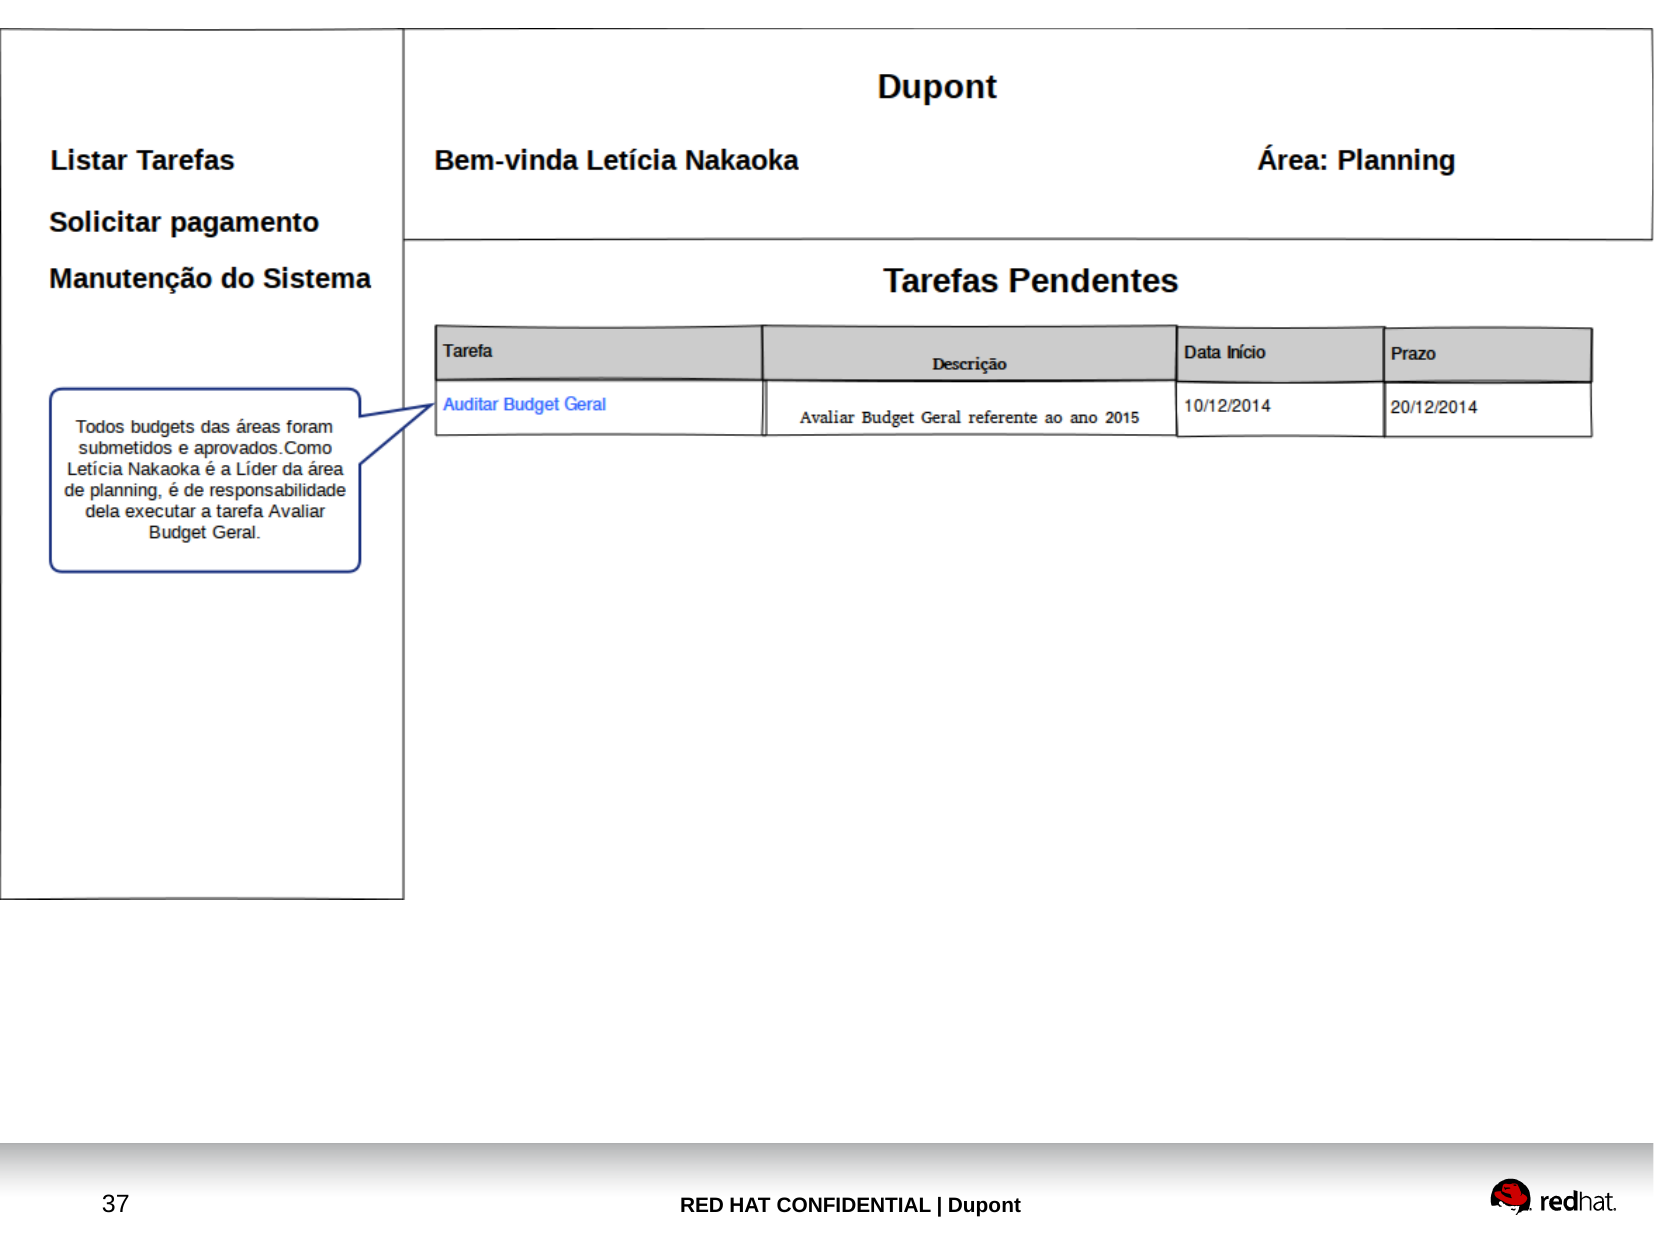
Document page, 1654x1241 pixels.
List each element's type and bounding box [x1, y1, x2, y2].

picture [0, 28, 1654, 901]
picture [0, 1143, 1654, 1241]
